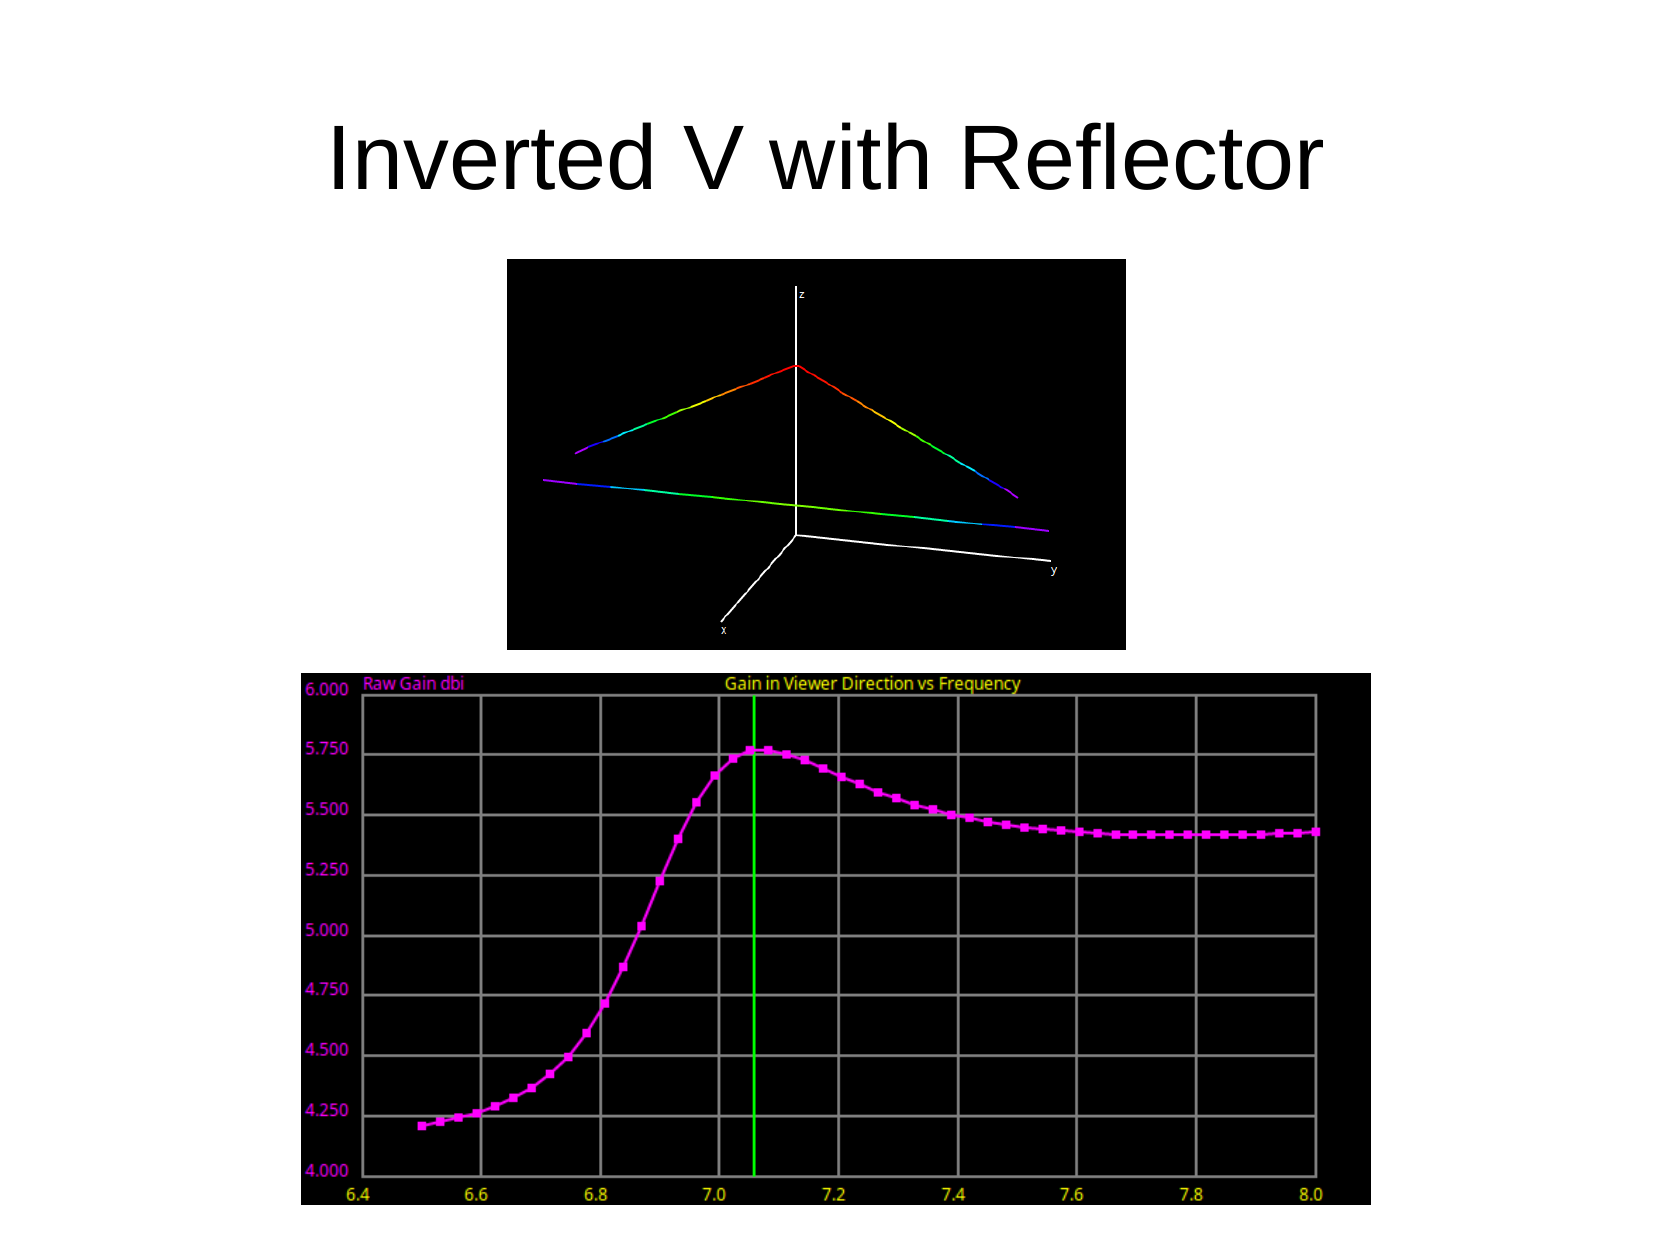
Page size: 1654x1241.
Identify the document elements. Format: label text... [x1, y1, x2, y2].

picture [507, 259, 1126, 650]
picture [301, 673, 1371, 1205]
title Inverted V with Reflector [82, 49, 1571, 257]
